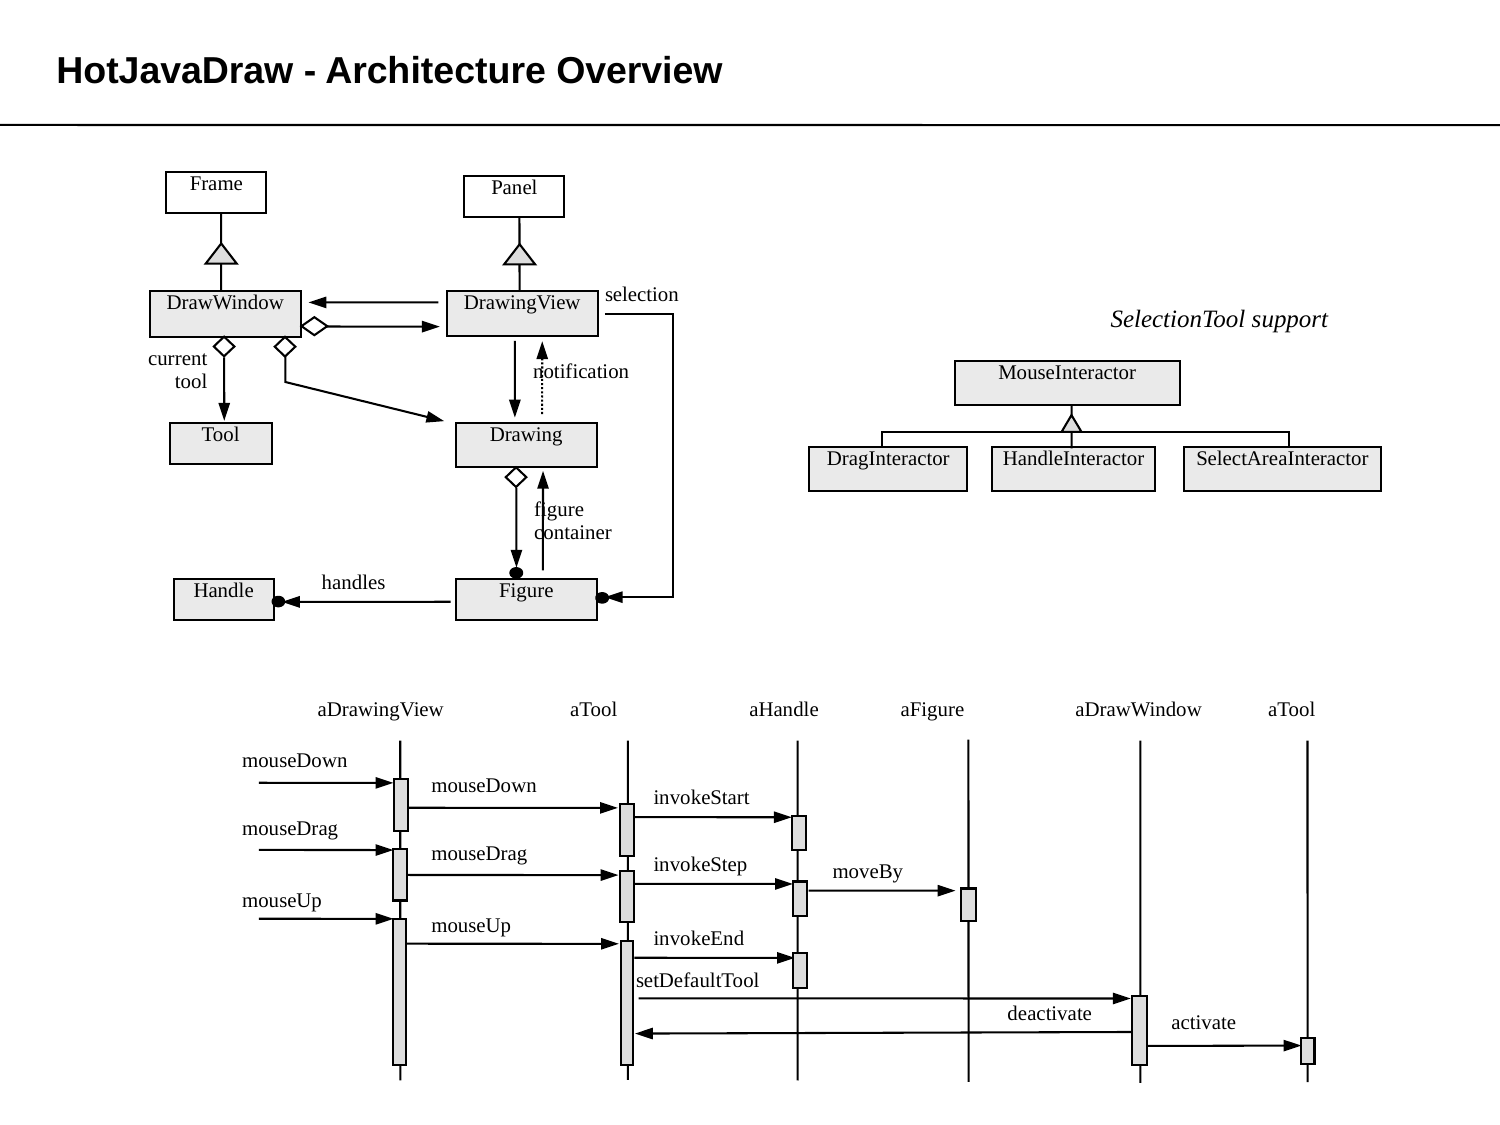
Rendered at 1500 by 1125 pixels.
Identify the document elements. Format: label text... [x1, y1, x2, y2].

text_box invokeStep [653, 853, 778, 894]
text_box [792, 816, 806, 850]
text_box mouseUp [431, 914, 542, 942]
text_box mouseDown [242, 748, 378, 789]
text_box [621, 941, 633, 1065]
text_box mouseDown [431, 773, 567, 806]
text_box [393, 919, 406, 1065]
text_box Frame [166, 172, 267, 213]
text_box Handle [173, 579, 274, 621]
text_box moveBy [832, 892, 934, 901]
text_box SelectionTool support [1110, 305, 1361, 351]
text_box DrawWindow [149, 290, 301, 337]
text_box HotJavaDraw - Architecture Overview [56, 50, 1388, 113]
text_box setDefaultTool [635, 968, 792, 1009]
text_box [793, 953, 807, 988]
text_box Drawing [455, 423, 597, 467]
text_box Tool [169, 423, 272, 464]
text_box DrawingView [446, 290, 598, 336]
text_box [272, 596, 285, 607]
text_box invokeEnd [653, 927, 775, 956]
text_box HandleInteractor [992, 447, 1155, 492]
text_box mouseUp [431, 945, 542, 955]
text_box [793, 882, 807, 916]
text_box mouseDrag [431, 877, 558, 883]
text_box aDrawWindow [1075, 697, 1234, 739]
text_box [510, 568, 523, 578]
text_box SelectAreaInteractor [1184, 447, 1382, 492]
text_box activate [1171, 1011, 1267, 1052]
text_box [1301, 1038, 1315, 1064]
text_box Panel [464, 176, 565, 217]
text_box selection [604, 283, 710, 324]
text_box moveBy [832, 860, 934, 889]
text_box mouseDown [431, 809, 567, 814]
text_box mouseDrag [431, 842, 558, 874]
text_box deactivate [1007, 1002, 1123, 1043]
text_box invokeEnd [653, 959, 775, 968]
text_box figure container [534, 497, 642, 563]
text_box notification [533, 359, 660, 400]
text_box MouseInteractor [954, 360, 1180, 405]
text_box [620, 804, 634, 856]
text_box handles [321, 570, 416, 611]
text_box current tool [148, 346, 238, 412]
text_box mouseDrag [242, 817, 369, 858]
text_box aHandle [749, 697, 850, 739]
text_box [504, 244, 536, 265]
text_box selection [604, 314, 672, 324]
text_box [393, 849, 407, 901]
text_box aFigure [900, 697, 995, 738]
text_box [1061, 415, 1082, 432]
text_box mouseUp [242, 889, 353, 930]
text_box [596, 593, 609, 603]
text_box [205, 243, 237, 264]
text_box [1132, 996, 1147, 1065]
text_box DragInteractor [809, 447, 968, 492]
text_box [620, 871, 634, 922]
text_box aTool [1268, 697, 1348, 739]
text_box aDrawingView [317, 697, 476, 739]
text_box Figure [455, 579, 597, 621]
text_box [961, 888, 976, 921]
text_box aTool [570, 697, 650, 739]
text_box invokeStart [653, 786, 780, 827]
text_box [394, 779, 408, 831]
